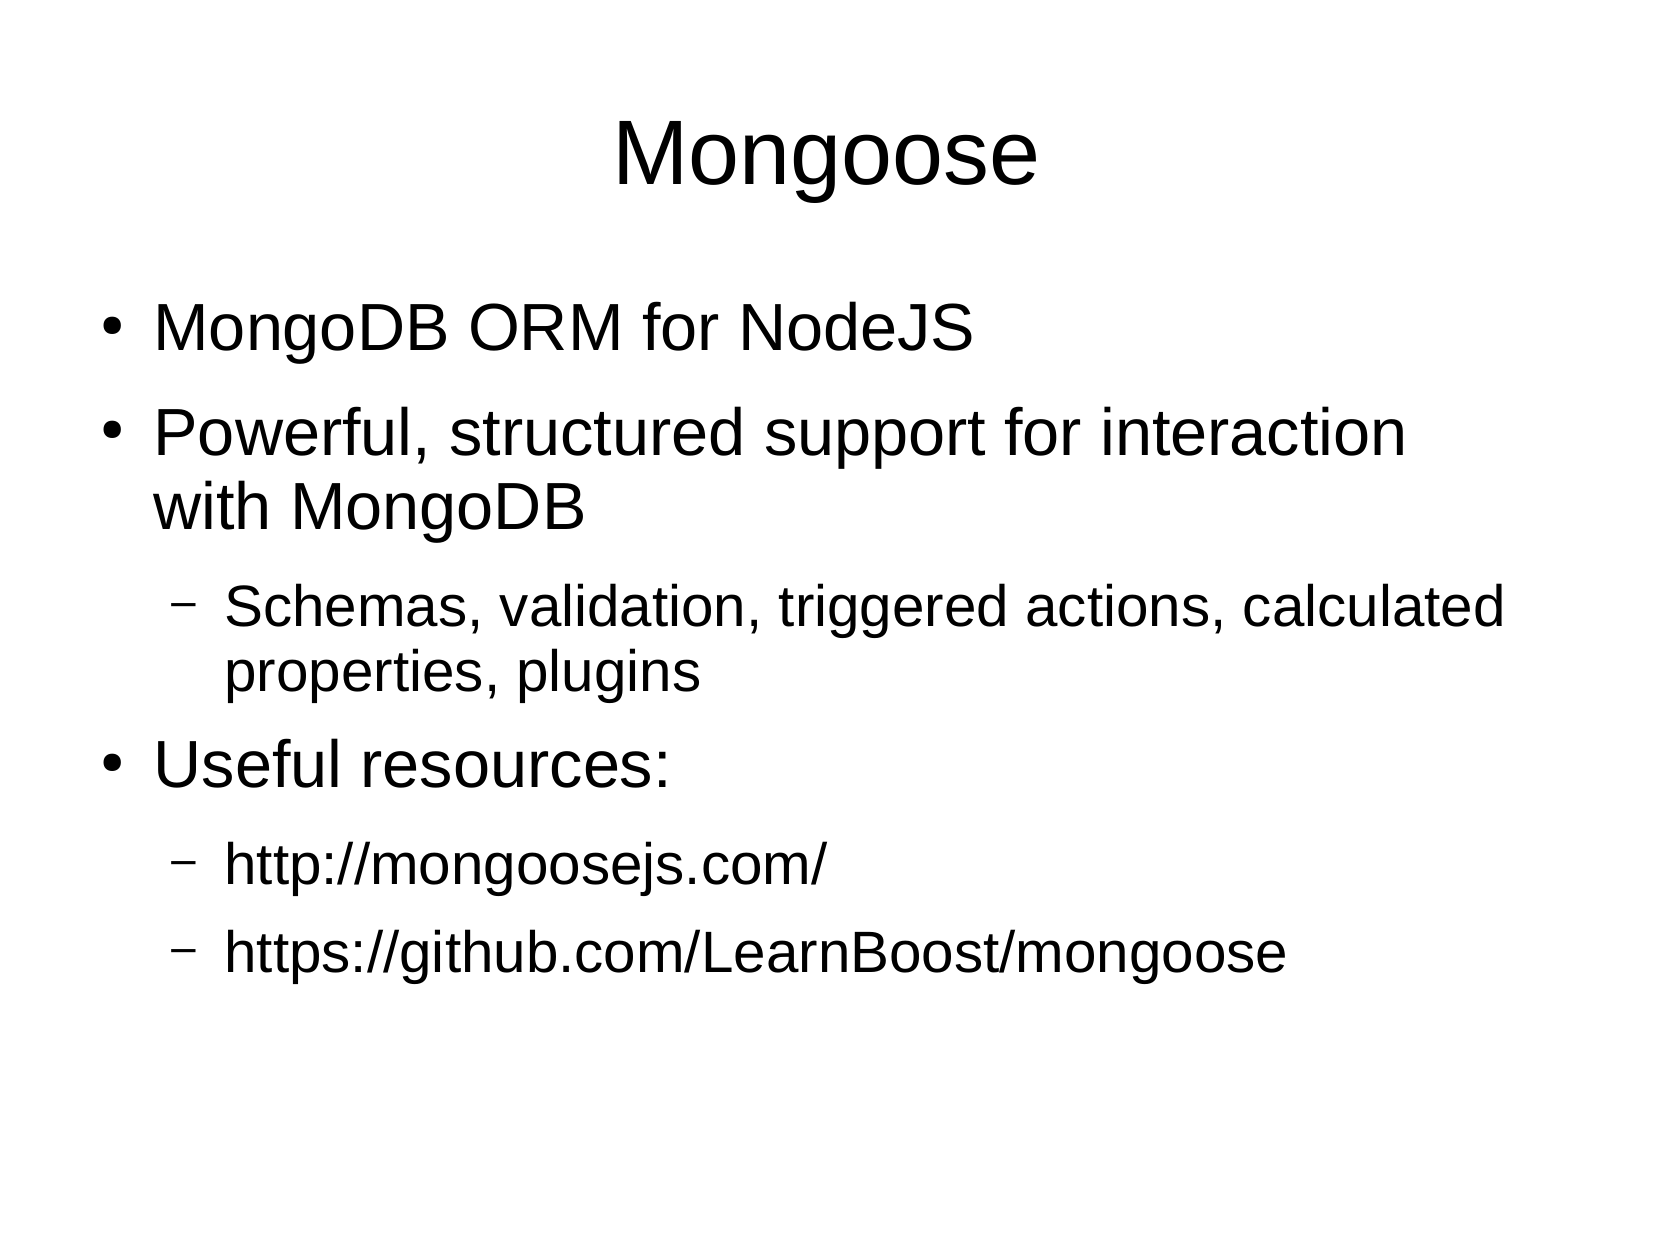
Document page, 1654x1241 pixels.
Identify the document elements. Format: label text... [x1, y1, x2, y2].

title Mongoose [82, 49, 1571, 257]
list MongoDB ORM for NodeJS Powerful, structured support for interaction with MongoDB Schemas, validation, triggered actions, calculated properties, plugins Useful resources: http://mongoosejs.com/ https://github.com/LearnBoost/mongoose [82, 290, 1538, 1010]
